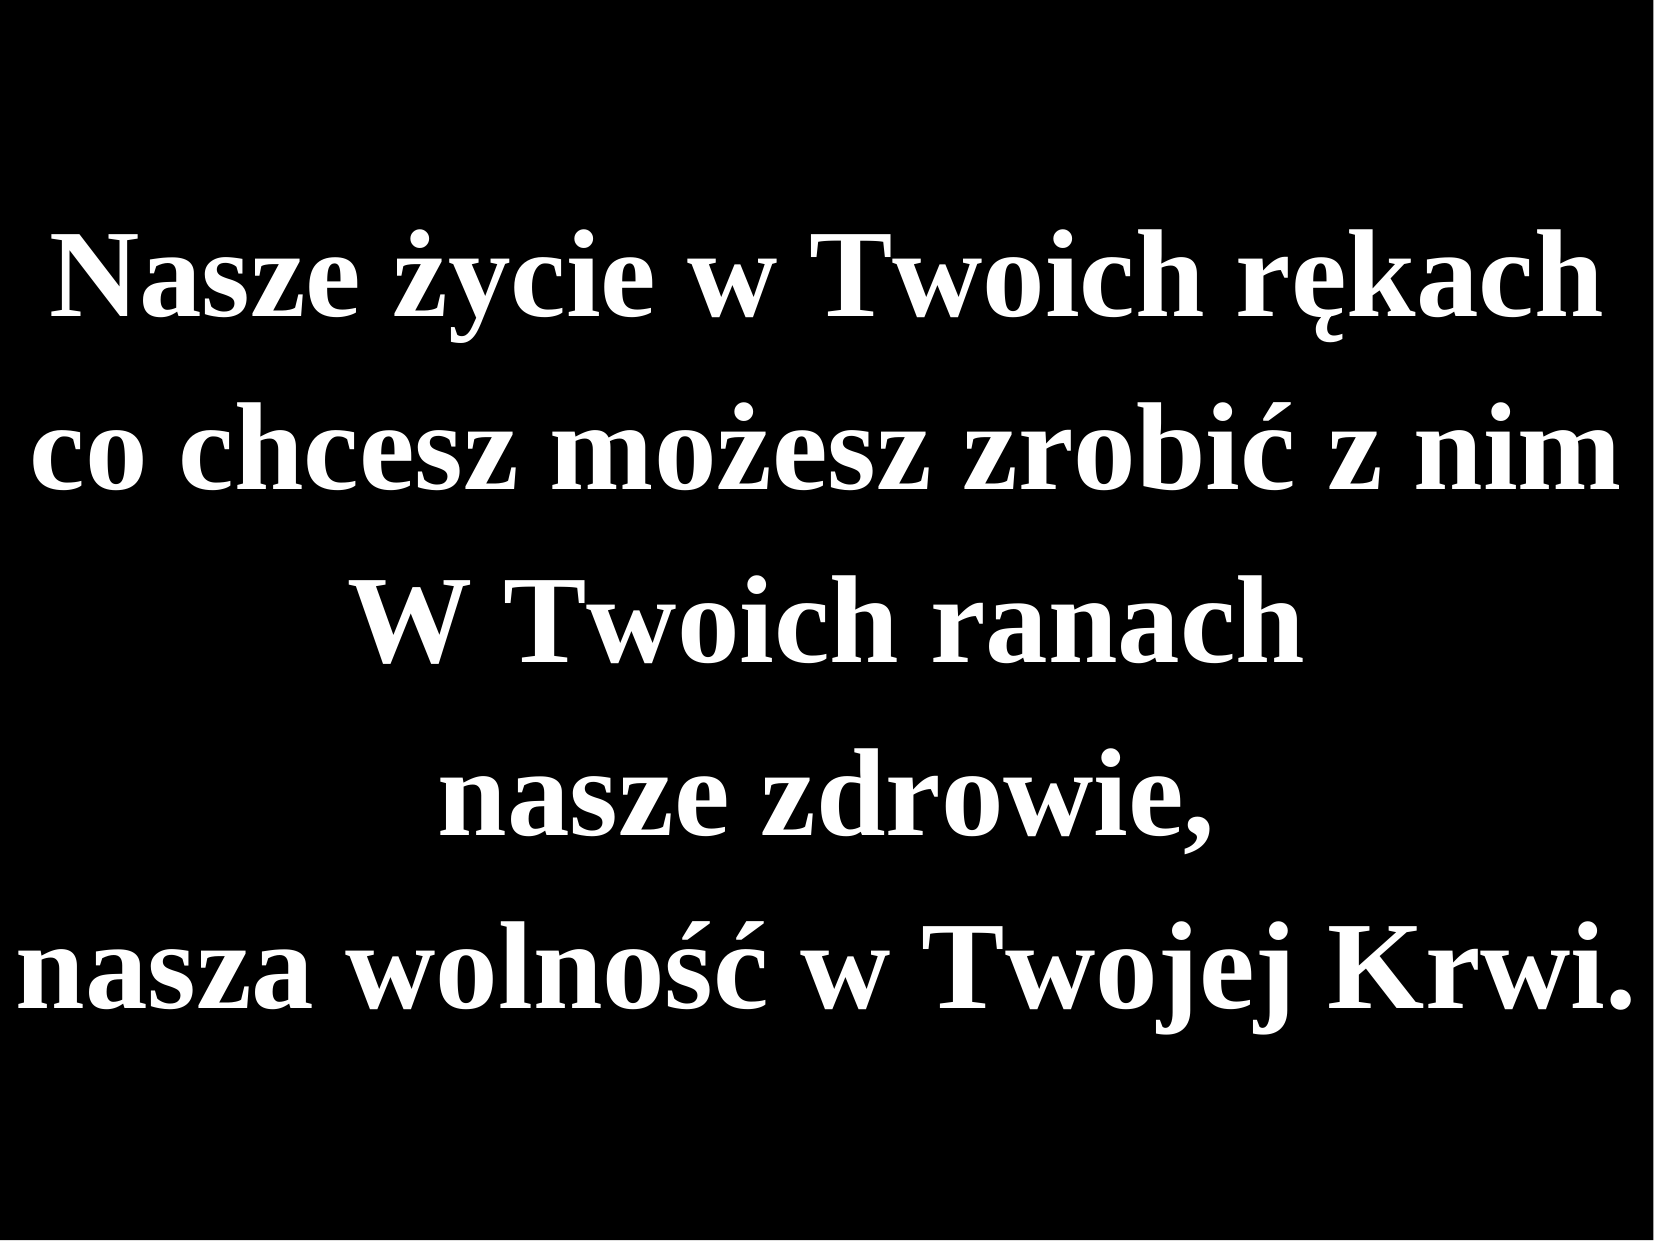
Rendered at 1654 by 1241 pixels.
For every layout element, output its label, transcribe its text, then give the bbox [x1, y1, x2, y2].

title Nasze życie w Twoich rękach ppp co chcesz możesz zrobić z nim ppp W Twoich ranach ppp nasze zdrowie, ppp nasza wolność w Twojej Krwi. [0, 0, 1654, 1241]
